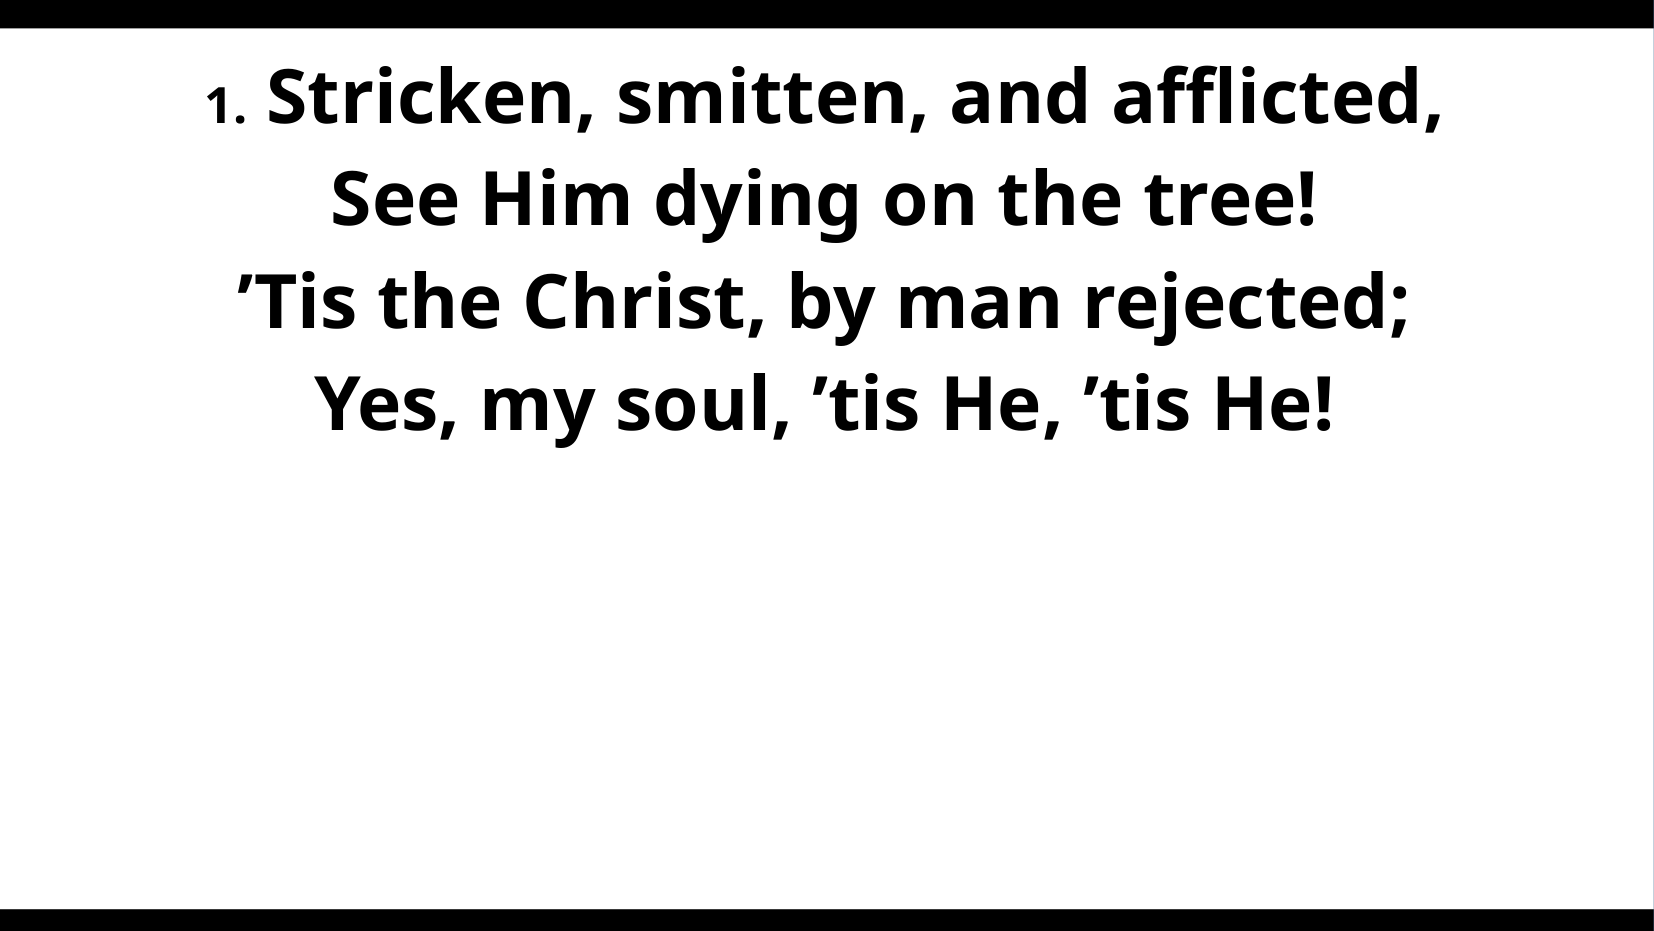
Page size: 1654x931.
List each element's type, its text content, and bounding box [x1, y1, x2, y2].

text_box 1. Stricken, smitten, and afflicted, See Him dying on the tree! ’Tis the Christ, by man rejected; Yes, my soul, ’tis He, ’tis He! [90, 35, 1561, 451]
picture [0, 0, 1654, 931]
